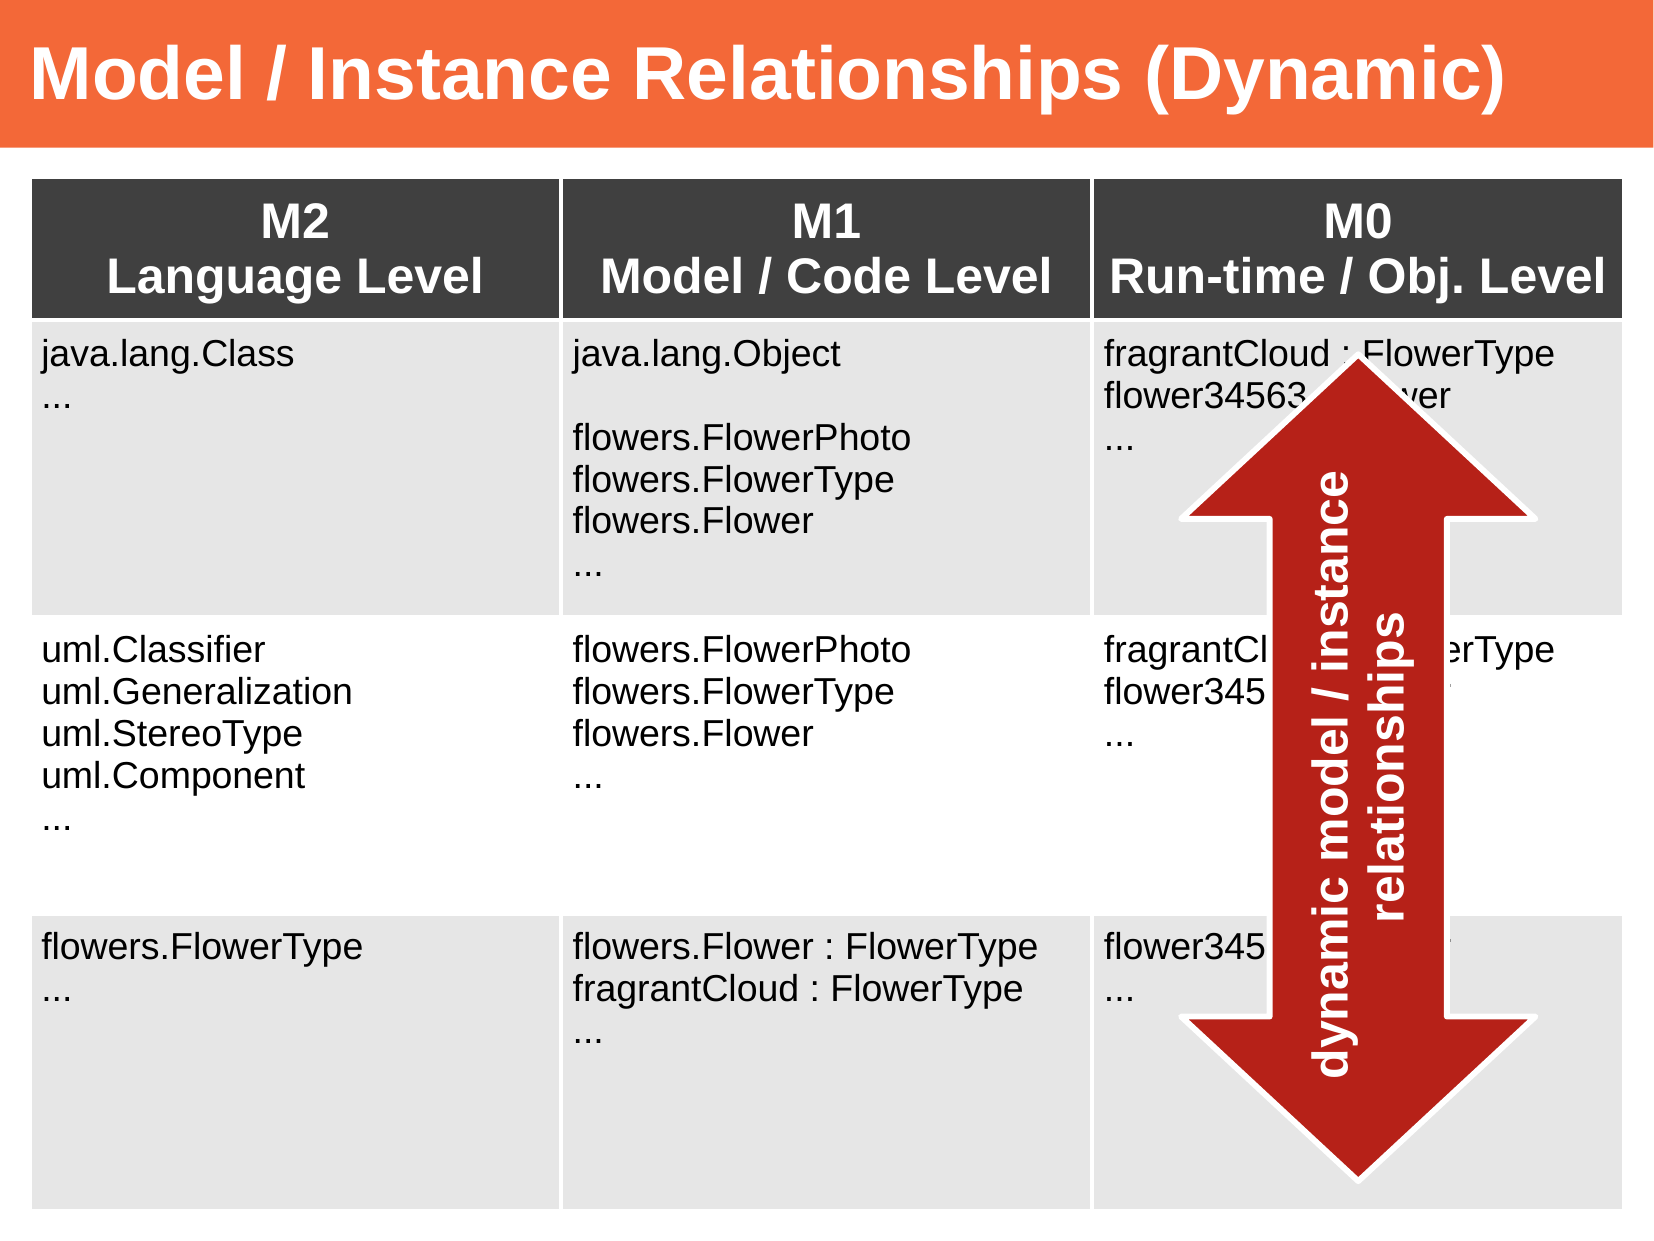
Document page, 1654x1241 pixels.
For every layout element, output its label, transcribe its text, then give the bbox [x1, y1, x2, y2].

table_cell fragrantCloud : FlowerType flower34563 : Flower ... [1447, 619, 1622, 912]
table_cell flowers.FlowerPhoto flowers.FlowerType flowers.Flower ... [563, 619, 1090, 912]
table_cell flower34563 : Flower ... [1094, 916, 1622, 1209]
table_cell flowers.FlowerType ... [32, 916, 559, 1209]
table_header M1 Model / Code Level [563, 179, 1090, 318]
table_cell fragrantCloud : FlowerType flower34563 : Flower ... [1094, 322, 1622, 615]
table_cell java.lang.Object flowers.FlowerPhoto flowers.FlowerType flowers.Flower ... [563, 322, 1090, 615]
table_header M2 Language Level [32, 179, 559, 318]
table_cell fragrantCloud : FlowerType flower34563 : Flower ... [1094, 619, 1269, 912]
table_header M0 Run-time / Obj. Level [1094, 179, 1622, 318]
table_cell flowers.Flower : FlowerType fragrantCloud : FlowerType ... [563, 916, 1090, 1209]
table_cell uml.Classifier uml.Generalization uml.StereoType uml.Component ... [32, 619, 559, 912]
table_cell java.lang.Class ... [32, 322, 559, 615]
title Model / Instance Relationships (Dynamic) [0, 0, 1654, 148]
text_box dynamic model / instance relationships [1181, 354, 1536, 1182]
